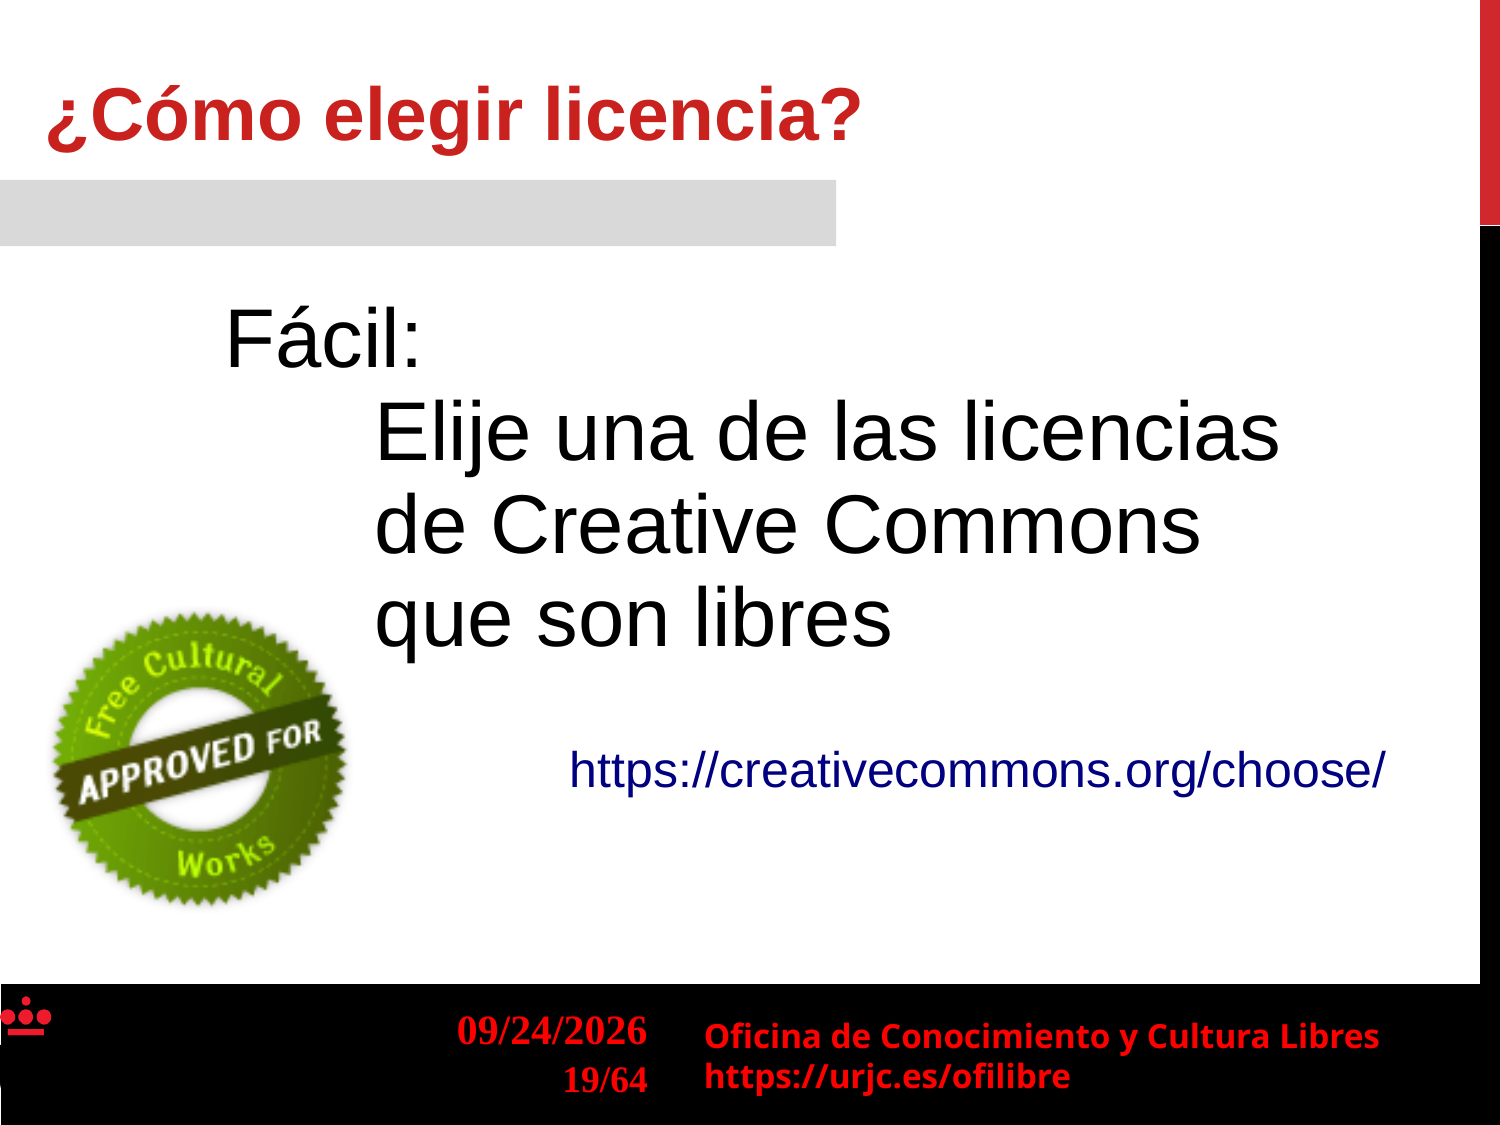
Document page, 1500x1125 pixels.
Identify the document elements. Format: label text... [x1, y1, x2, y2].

title [75, 15, 1425, 172]
text_box Fácil: Elije una de las licencias de Creative Commons que son libres [210, 285, 1442, 672]
picture [45, 605, 355, 916]
text_box https://creativecommons.org/choose/ [555, 735, 1456, 848]
text_box ¿Cómo elegir licencia? [30, 64, 1306, 248]
